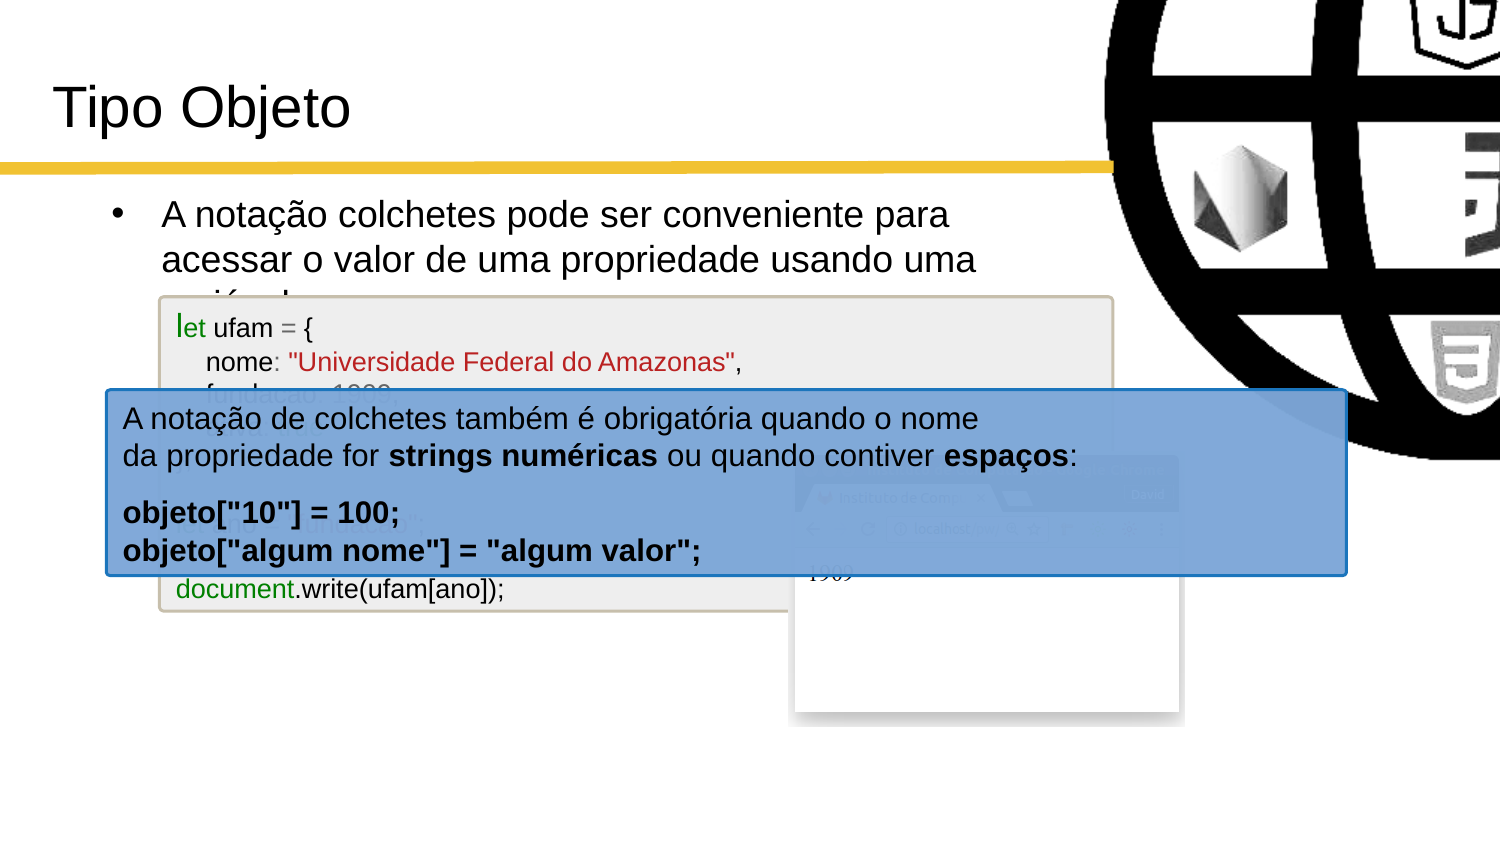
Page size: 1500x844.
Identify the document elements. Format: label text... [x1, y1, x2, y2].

text_box A notação colchetes pode ser conveniente para acessar o valor de uma propriedade usando uma variável [89, 182, 1101, 790]
text_box Tipo Objeto [37, 33, 1463, 175]
text_box let ufam = { nome: "Universidade Federal do Amazonas", fundacao: 1909, ativa: true }; let ano = "fundacao"; document.write(ufam[ano]); [159, 296, 1113, 389]
text_box let ufam = { nome: "Universidade Federal do Amazonas", fundacao: 1909, ativa: true }; let ano = "fundacao"; document.write(ufam[ano]); [159, 576, 788, 612]
text_box A notação de colchetes também é obrigatória quando o nome da propriedade for strings numéricas ou quando contiver espaços: objeto["10"] = 100; objeto["algum nome"] = "algum valor"; [106, 389, 1347, 576]
picture [788, 576, 1185, 727]
picture [1078, 0, 1500, 532]
